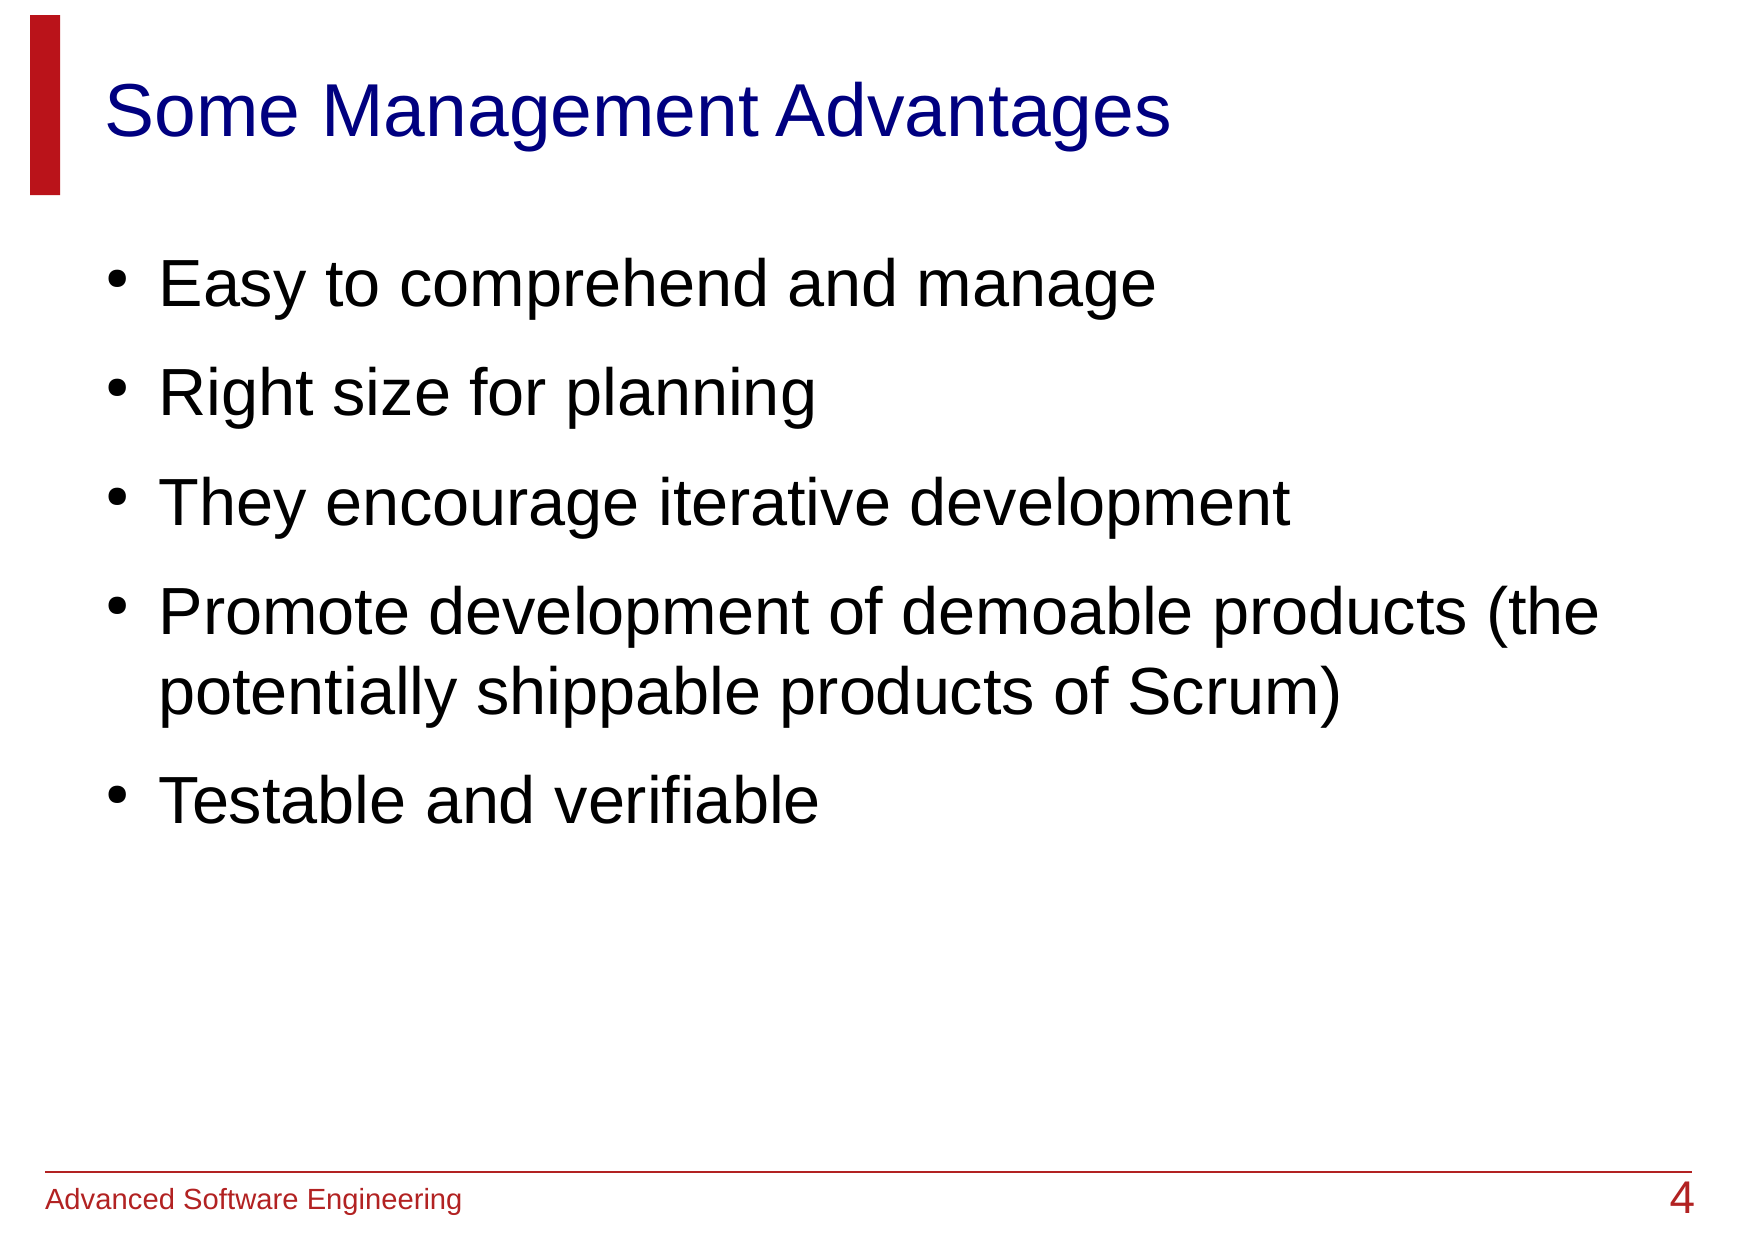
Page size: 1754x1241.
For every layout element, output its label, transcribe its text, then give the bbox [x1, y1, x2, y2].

list Easy to comprehend and manage Right size for planning They encourage iterative development Promote development of demoable products (the potentially shippable products of Scrum) Testable and verifiable [87, 240, 1696, 1130]
title Some Management Advantages [90, 17, 1696, 196]
